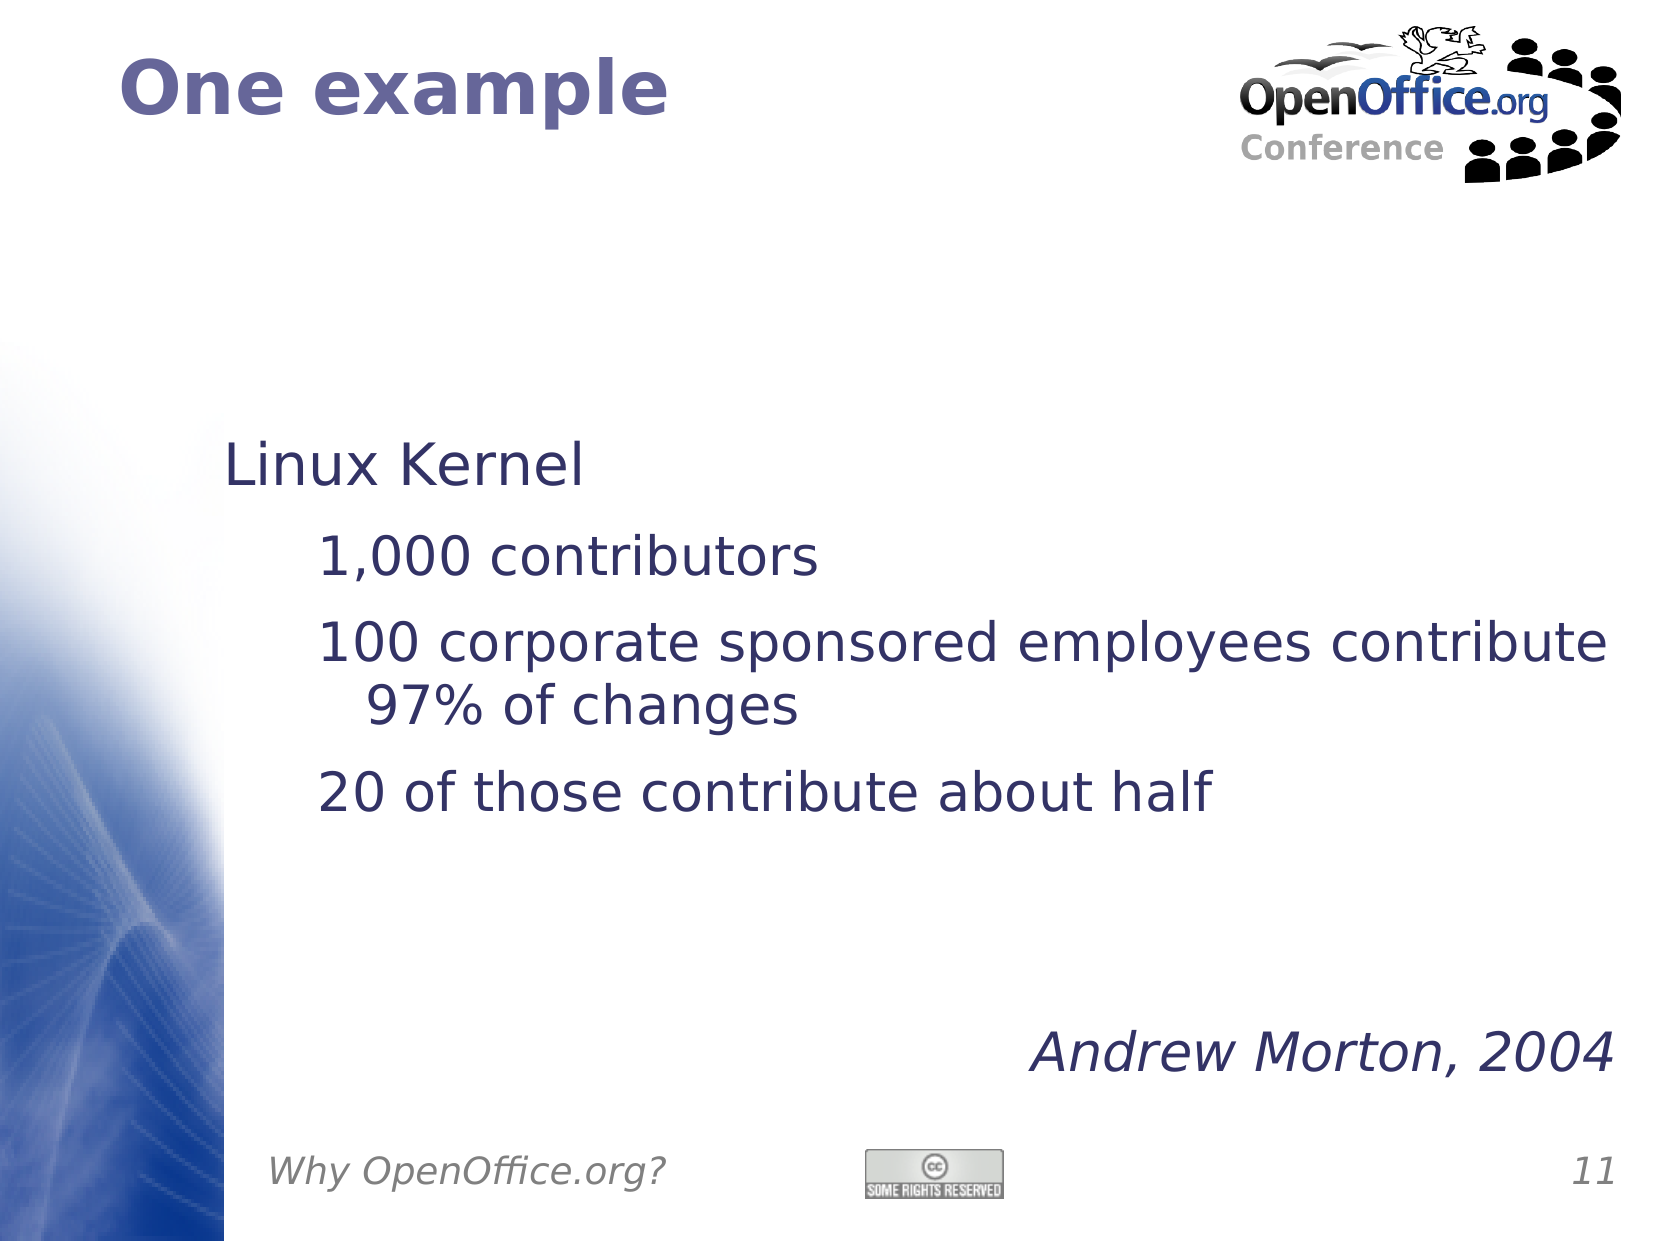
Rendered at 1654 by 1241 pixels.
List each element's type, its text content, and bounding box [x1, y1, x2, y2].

list Linux Kernel 1,000 contributors 100 corporate sponsored employees contribute 97% of changes 20 of those contribute about half Andrew Morton, 2004 [223, 236, 1619, 1093]
picture [0, 0, 224, 1241]
title One example [29, 29, 1216, 149]
picture [1240, 26, 1621, 183]
